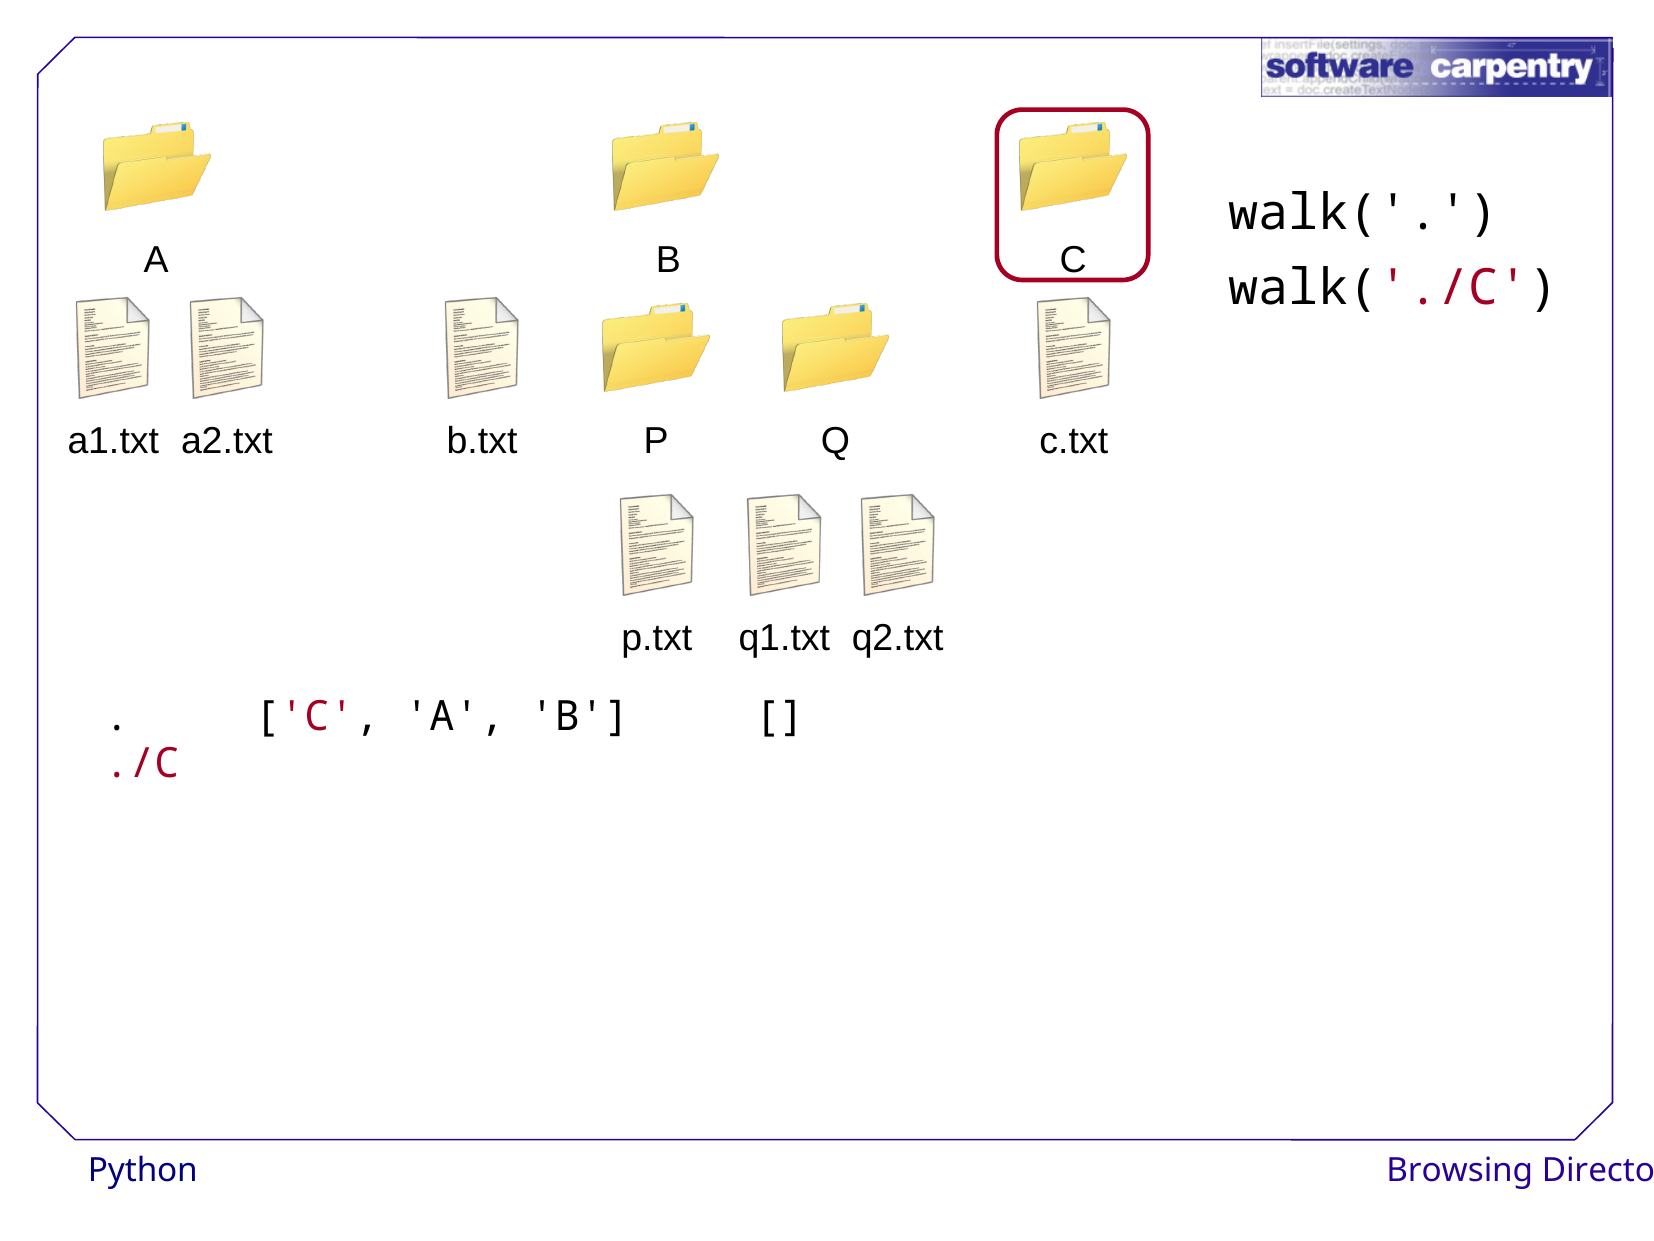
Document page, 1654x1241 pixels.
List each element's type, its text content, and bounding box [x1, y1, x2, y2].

text_box A [128, 231, 184, 290]
picture [608, 108, 723, 224]
picture [56, 290, 284, 404]
text_box C [1044, 231, 1102, 277]
picture [99, 108, 215, 224]
text_box a2.txt [175, 412, 288, 470]
picture [600, 487, 714, 602]
picture [727, 487, 955, 602]
text_box walk('.') walk('./C') [1214, 156, 1517, 252]
text_box P [628, 412, 684, 470]
text_box B [640, 231, 696, 290]
text_box Q [805, 412, 865, 470]
picture [425, 290, 539, 404]
picture [1261, 39, 1613, 97]
text_box a1.txt [52, 412, 175, 470]
text_box q2.txt [846, 609, 959, 668]
picture [1017, 290, 1131, 404]
text_box q1.txt [723, 609, 846, 668]
picture [598, 289, 714, 405]
text_box c.txt [1024, 412, 1124, 470]
text_box p.txt [606, 609, 708, 668]
picture [1015, 112, 1131, 224]
picture [778, 289, 893, 405]
text_box b.txt [431, 412, 533, 470]
text_box . ['C', 'A', 'B'] [] ./C [89, 686, 1512, 1150]
text_box C [1044, 283, 1102, 290]
